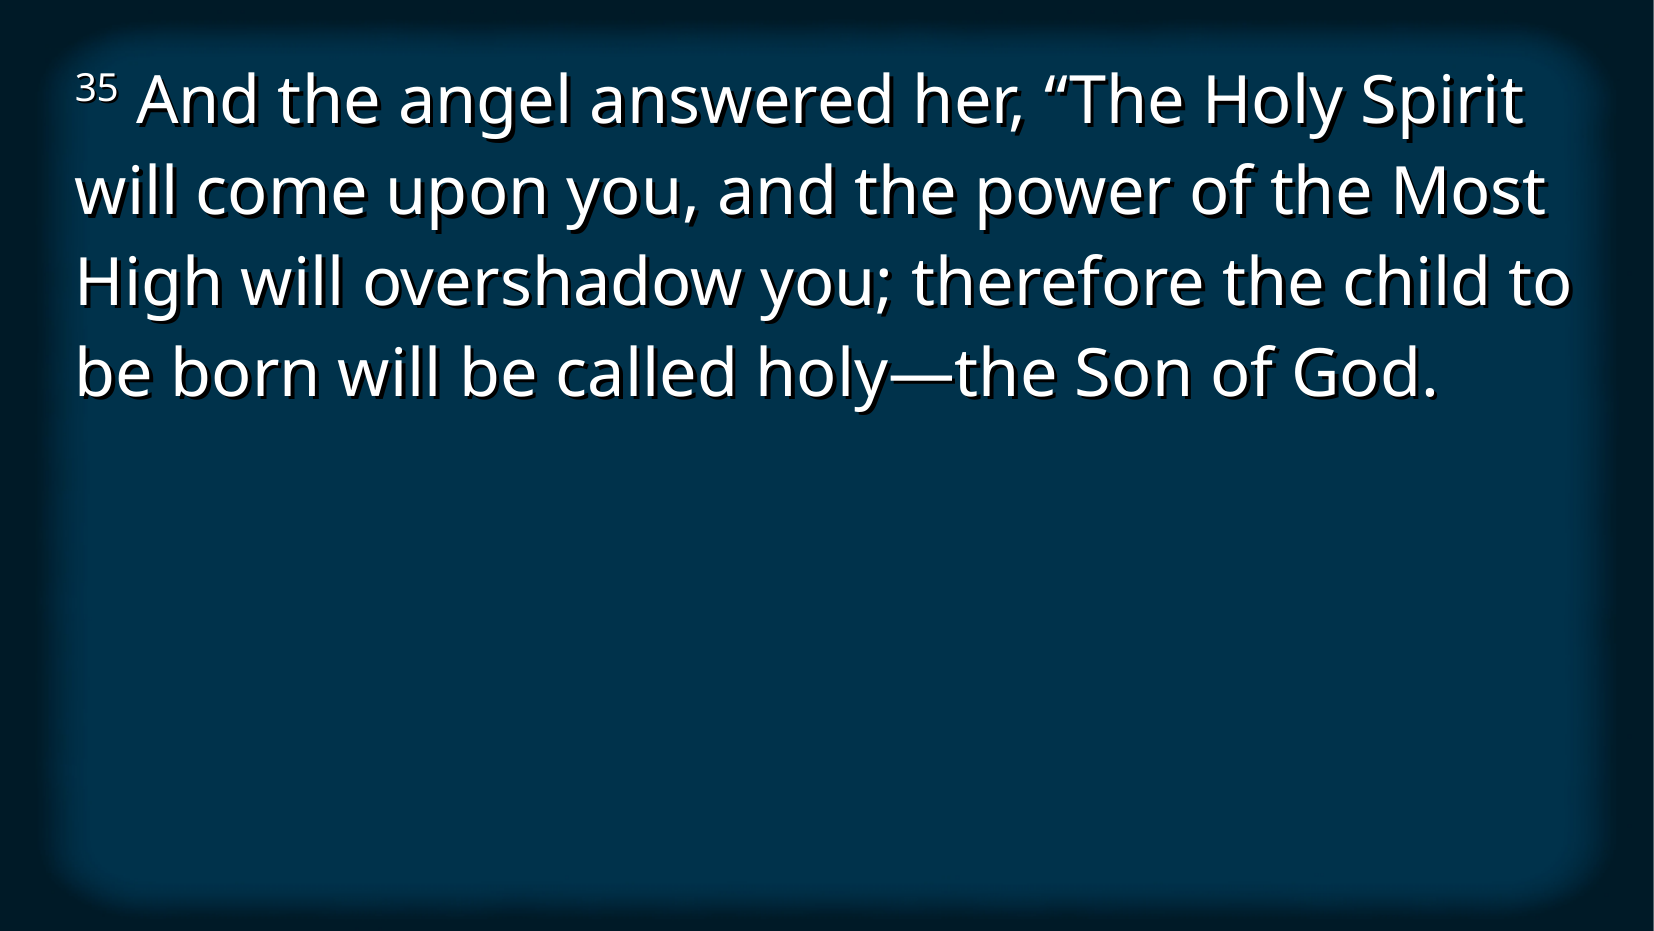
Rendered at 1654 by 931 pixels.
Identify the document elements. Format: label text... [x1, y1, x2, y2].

picture [0, 0, 1654, 931]
text_box 35 And the angel answered her, “The Holy Spirit will come upon you, and the power of the Most High will overshadow you; therefore the child to be born will be called holy—the Son of God. [60, 45, 1591, 415]
